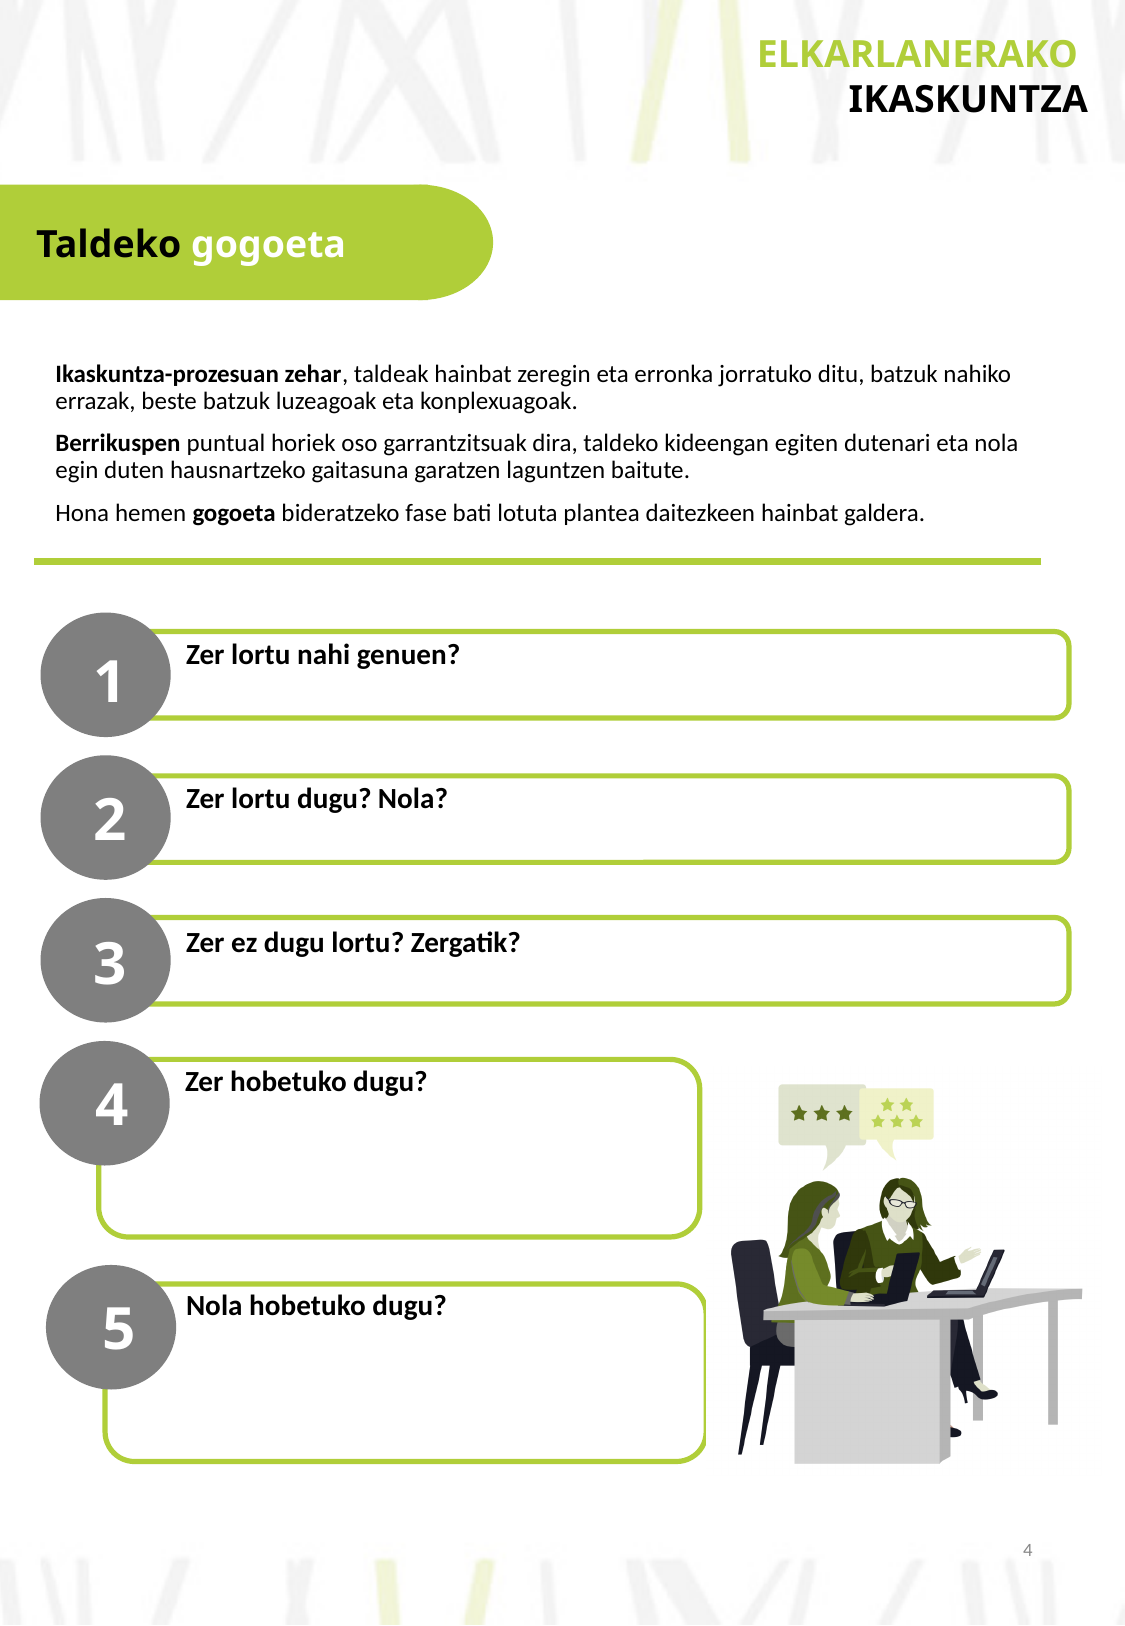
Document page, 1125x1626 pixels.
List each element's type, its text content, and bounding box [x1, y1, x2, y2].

slide_number <número> [1002, 1506, 1048, 1593]
text_box [45, 1264, 164, 1378]
text_box Zer ez dugu lortu? Zergatik? [171, 920, 1070, 1006]
text_box [39, 1040, 158, 1154]
text_box 2 [64, 782, 157, 872]
text_box [0, 184, 483, 301]
text_box [40, 897, 171, 1009]
text_box [40, 755, 171, 866]
text_box Zer lortu nahi genuen? [171, 631, 1070, 717]
text_box Taldeko gogoeta [21, 212, 514, 273]
text_box [80, 1382, 142, 1390]
text_box Zer lortu dugu? Nola? [171, 776, 1070, 862]
text_box 3 [64, 926, 157, 1016]
text_box [85, 734, 126, 738]
subtitle Ikaskuntza-prozesuan zehar, taldeak hainbat zeregin eta erronka jorratuko ditu, batzuk nahiko errazak, beste batzuk luzeagoak eta konplexuagoak. Berrikuspen puntual horiek oso garrantzitsuak dira, taldeko kideengan egiten dutenari eta nola egin duten hausnartzeko gaitasuna garatzen laguntzen baitute. Hona hemen gogoeta bideratzeko fase bati lotuta plantea daitezkeen hainbat galdera. [40, 353, 1048, 560]
text_box 5 [72, 1291, 165, 1382]
text_box [74, 872, 138, 880]
text_box [76, 1016, 135, 1023]
text_box [159, 1069, 169, 1138]
text_box Nola hobetuko dugu? [171, 1282, 700, 1368]
text_box Zer hobetuko dugu? [169, 1058, 700, 1144]
text_box [165, 1292, 171, 1363]
picture [0, 0, 1125, 1625]
text_box [73, 1158, 136, 1166]
text_box 1 [64, 644, 157, 734]
text_box [40, 612, 171, 723]
text_box 4 [66, 1067, 159, 1158]
text_box ELKARLANERAKO IKASKUNTZA [688, 22, 1104, 128]
